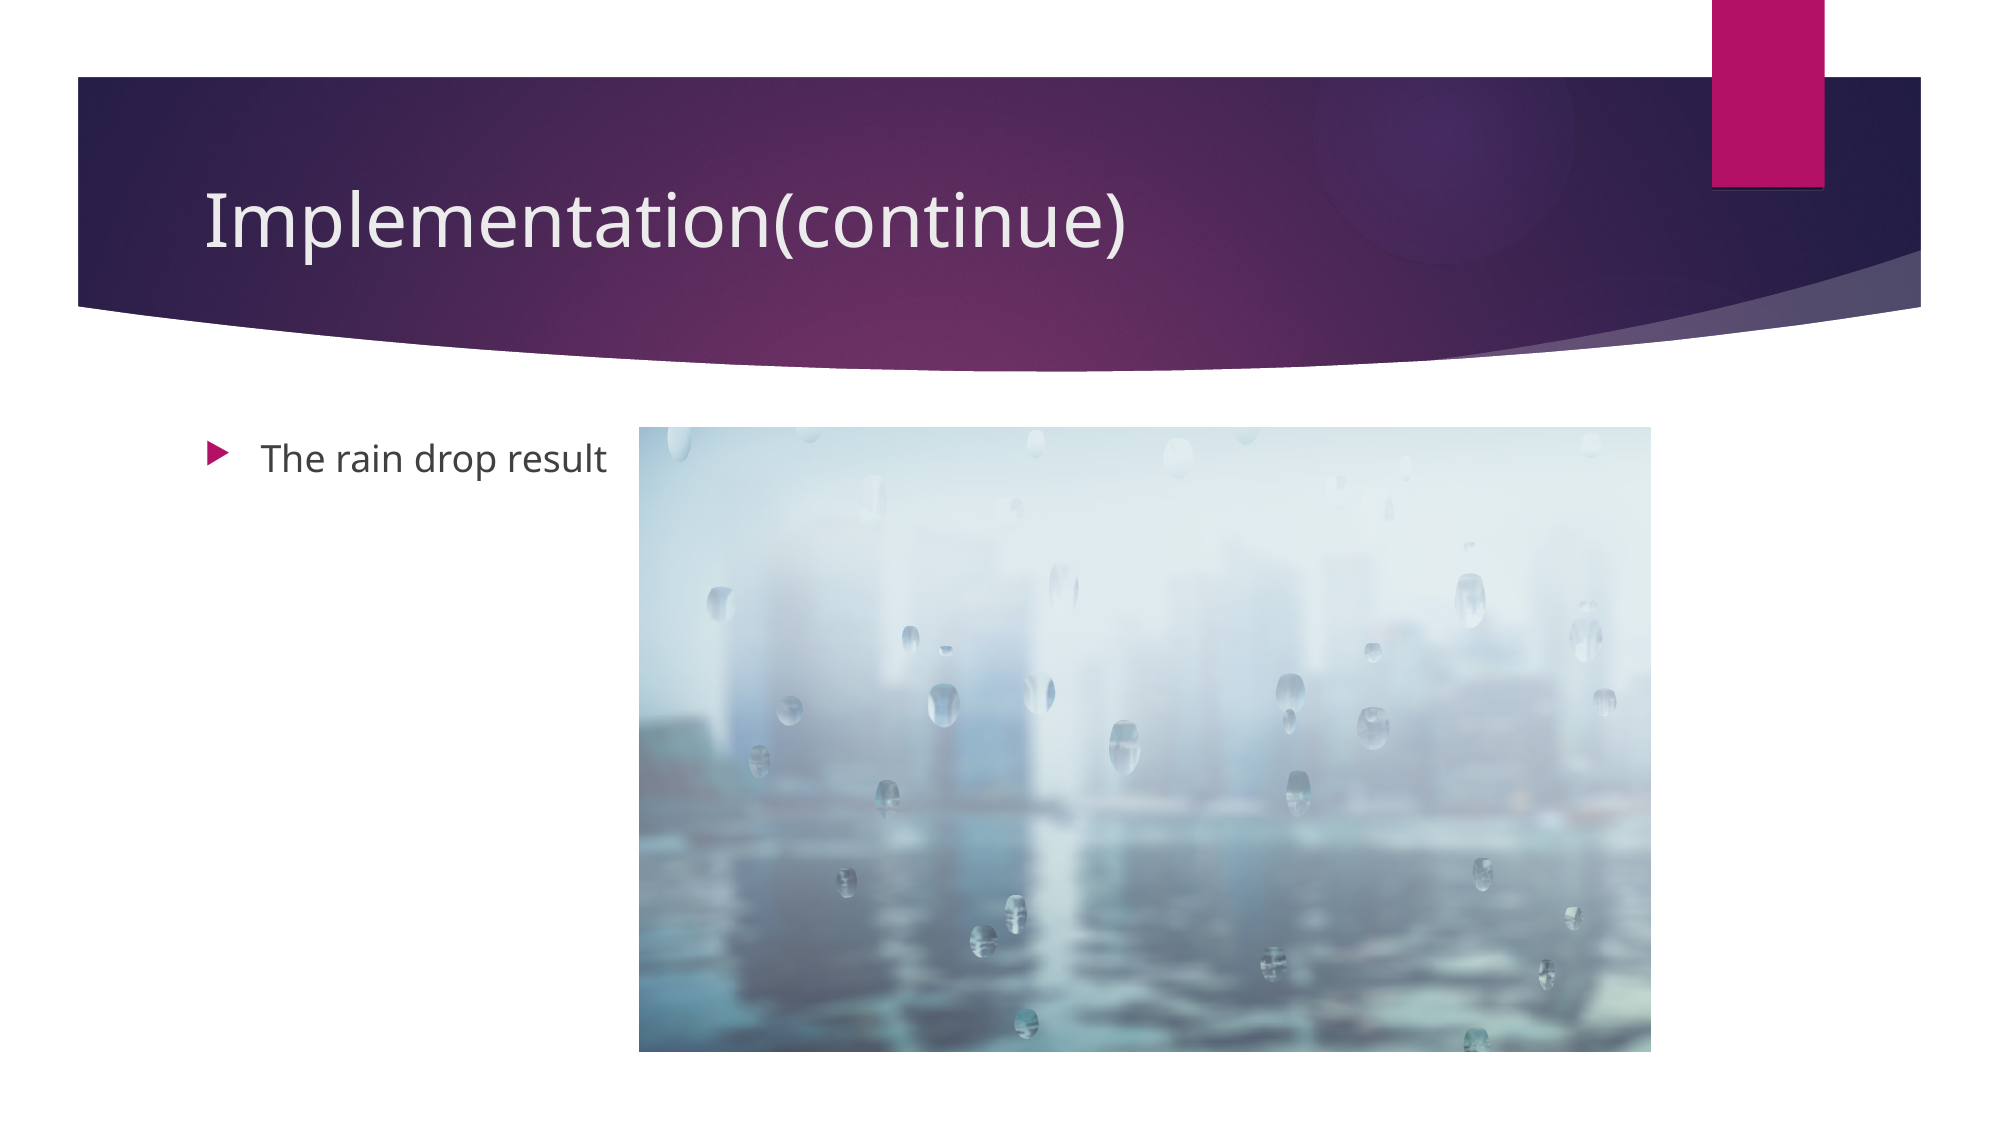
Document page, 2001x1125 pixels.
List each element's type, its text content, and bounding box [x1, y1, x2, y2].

picture [79, 78, 1920, 371]
list The rain drop result [189, 427, 639, 988]
title Implementation(continue) [189, 159, 1627, 276]
picture [639, 427, 1651, 1052]
